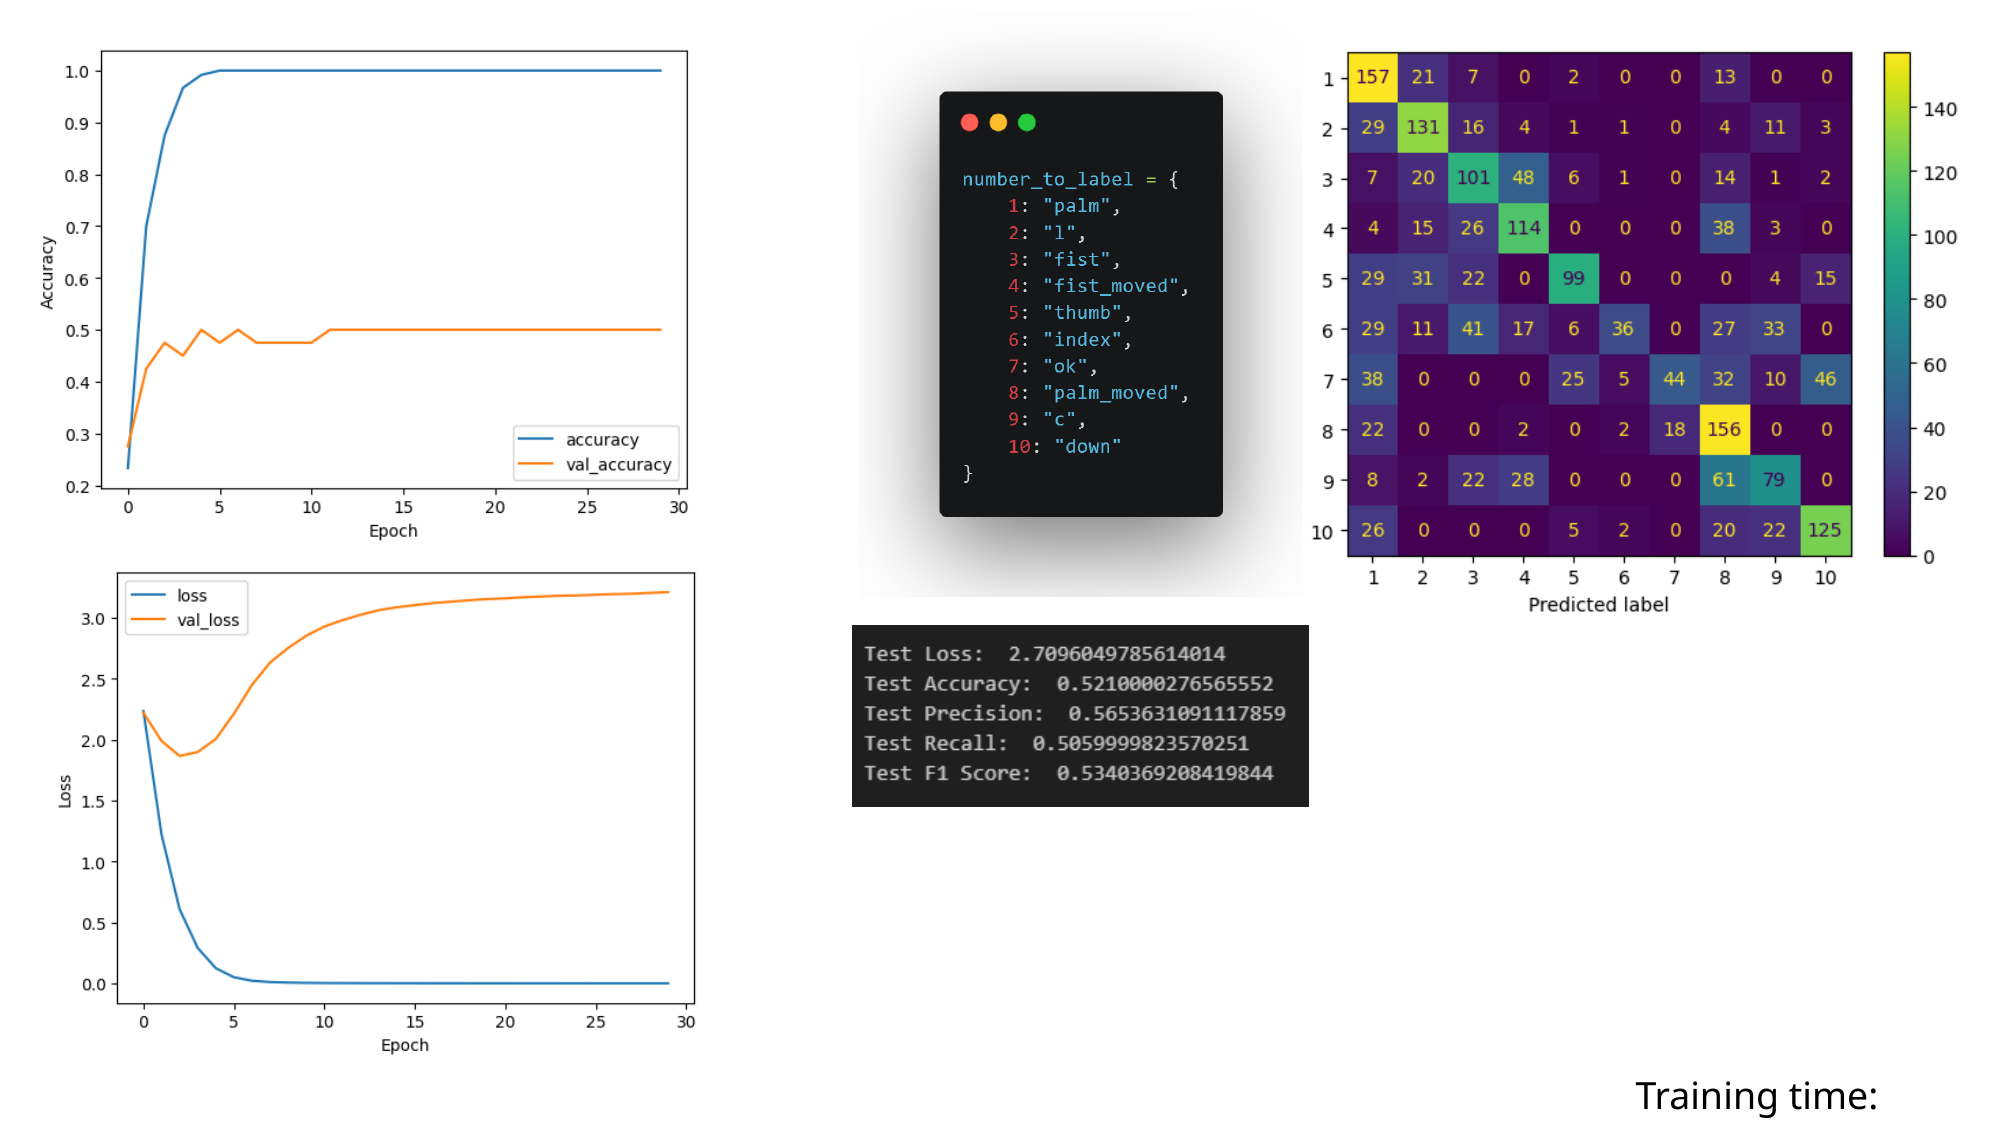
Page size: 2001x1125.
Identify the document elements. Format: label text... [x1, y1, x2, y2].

text_box Training time: ~6.2s [1620, 1064, 1988, 1125]
picture [852, 11, 1971, 807]
picture [46, 562, 708, 1065]
picture [29, 40, 701, 551]
